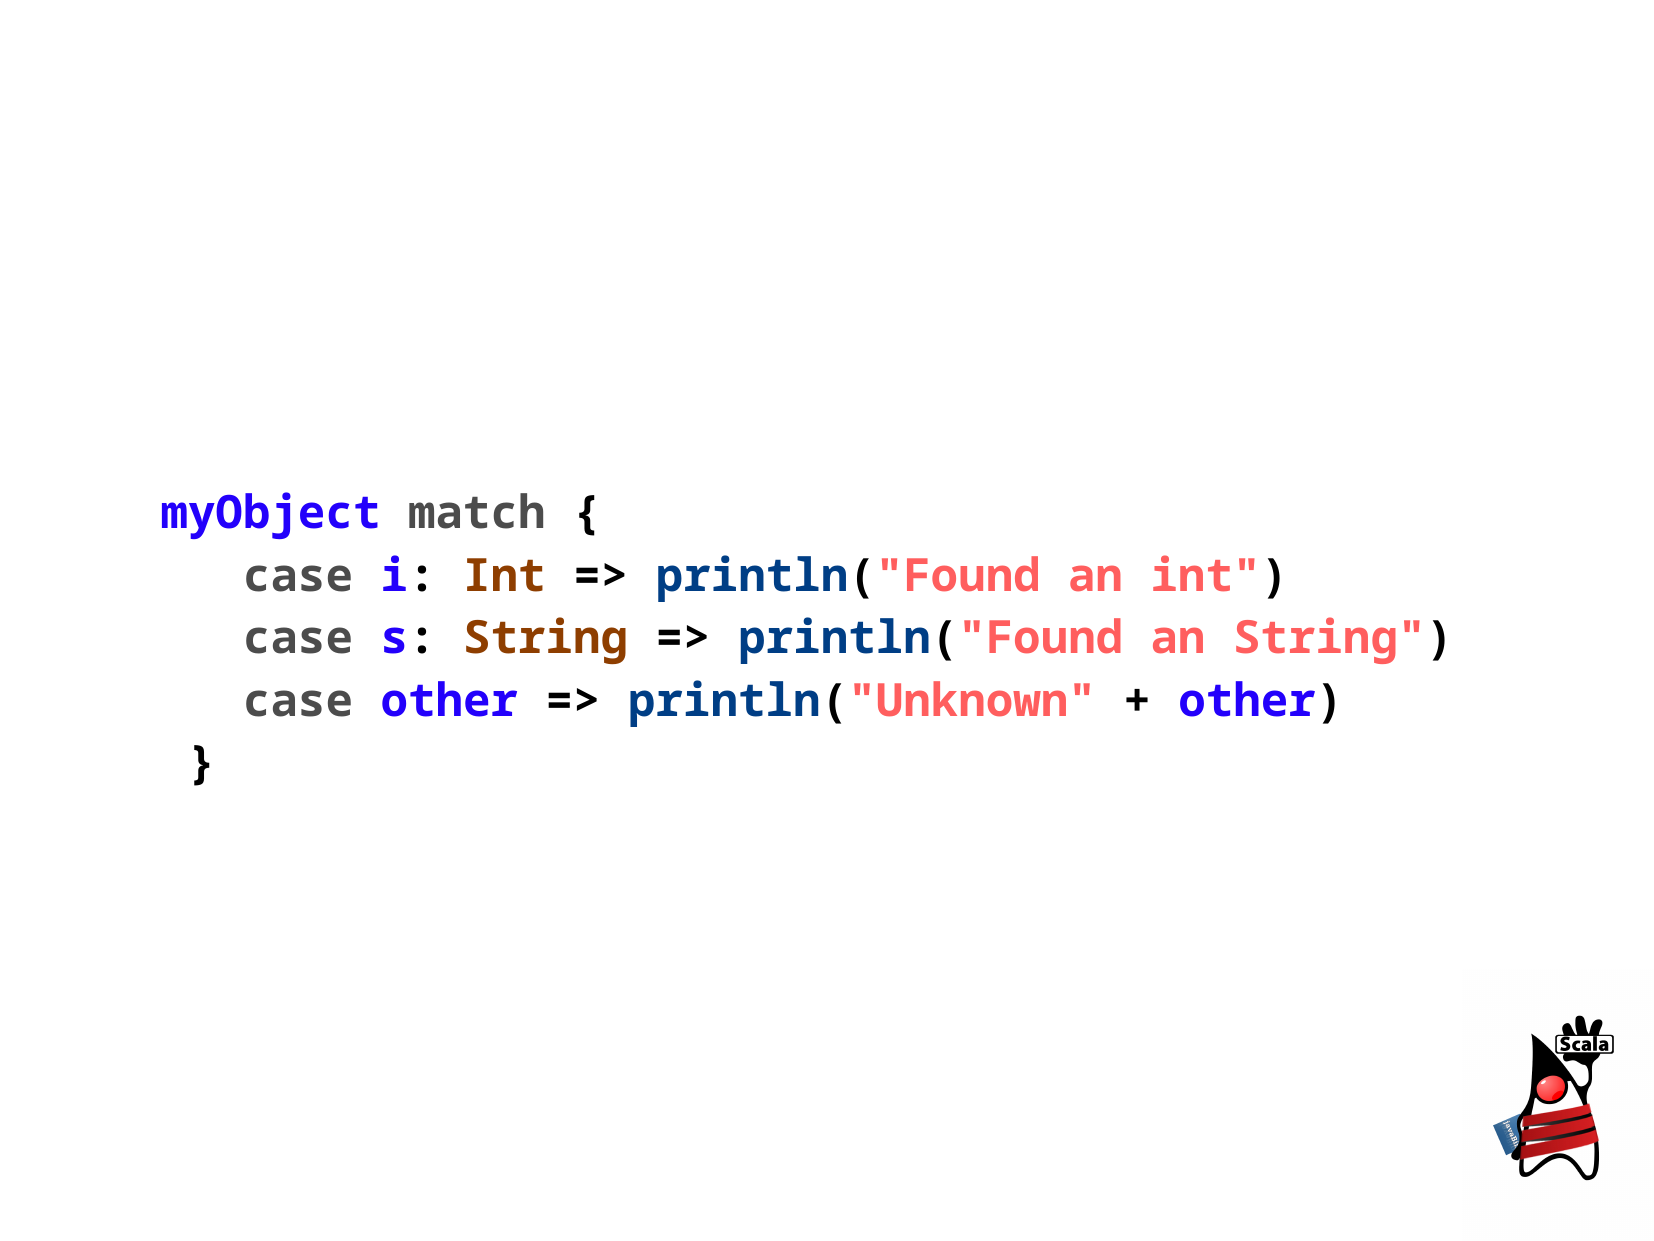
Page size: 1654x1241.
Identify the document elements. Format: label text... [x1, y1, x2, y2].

picture [1462, 969, 1654, 1241]
text_box myObject match { case i: Int => println("Found an int") case s: String => println("Found an String") case other => println("Unknown" + other) } [118, 472, 1654, 754]
